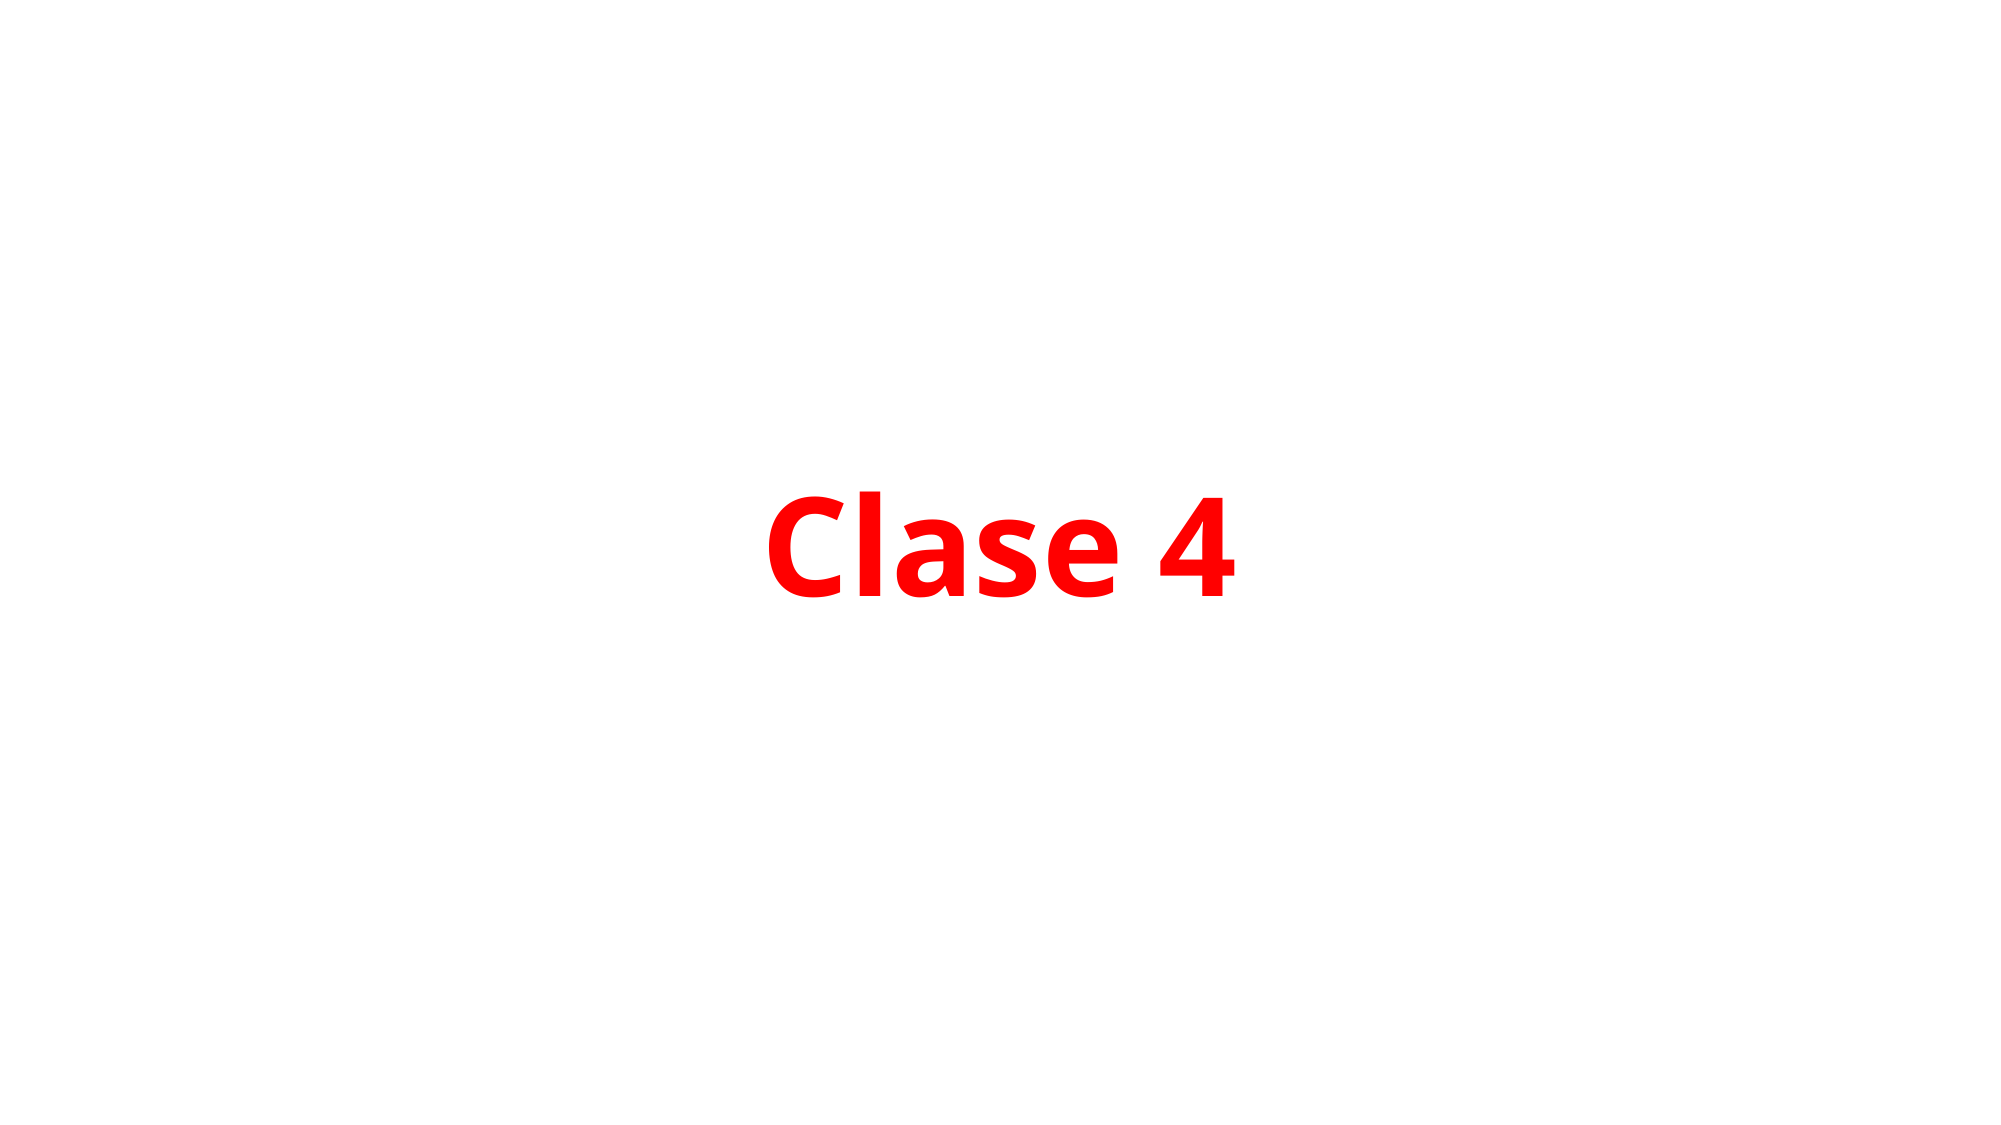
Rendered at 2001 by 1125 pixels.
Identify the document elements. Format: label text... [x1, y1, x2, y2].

title Clase 4 [362, 392, 1638, 634]
